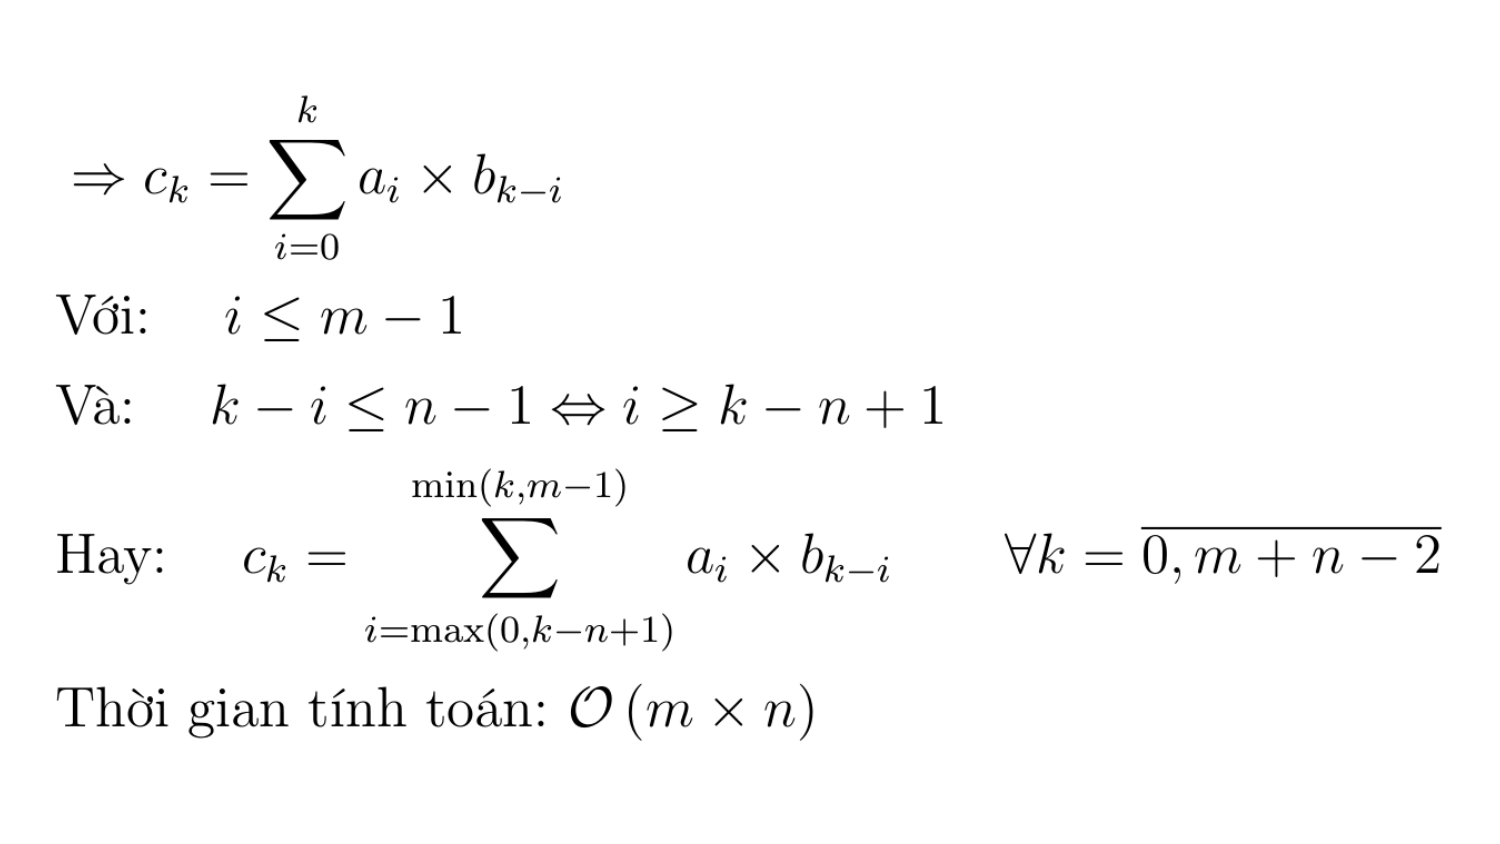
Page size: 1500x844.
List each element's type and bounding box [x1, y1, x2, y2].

picture [24, 81, 1475, 762]
